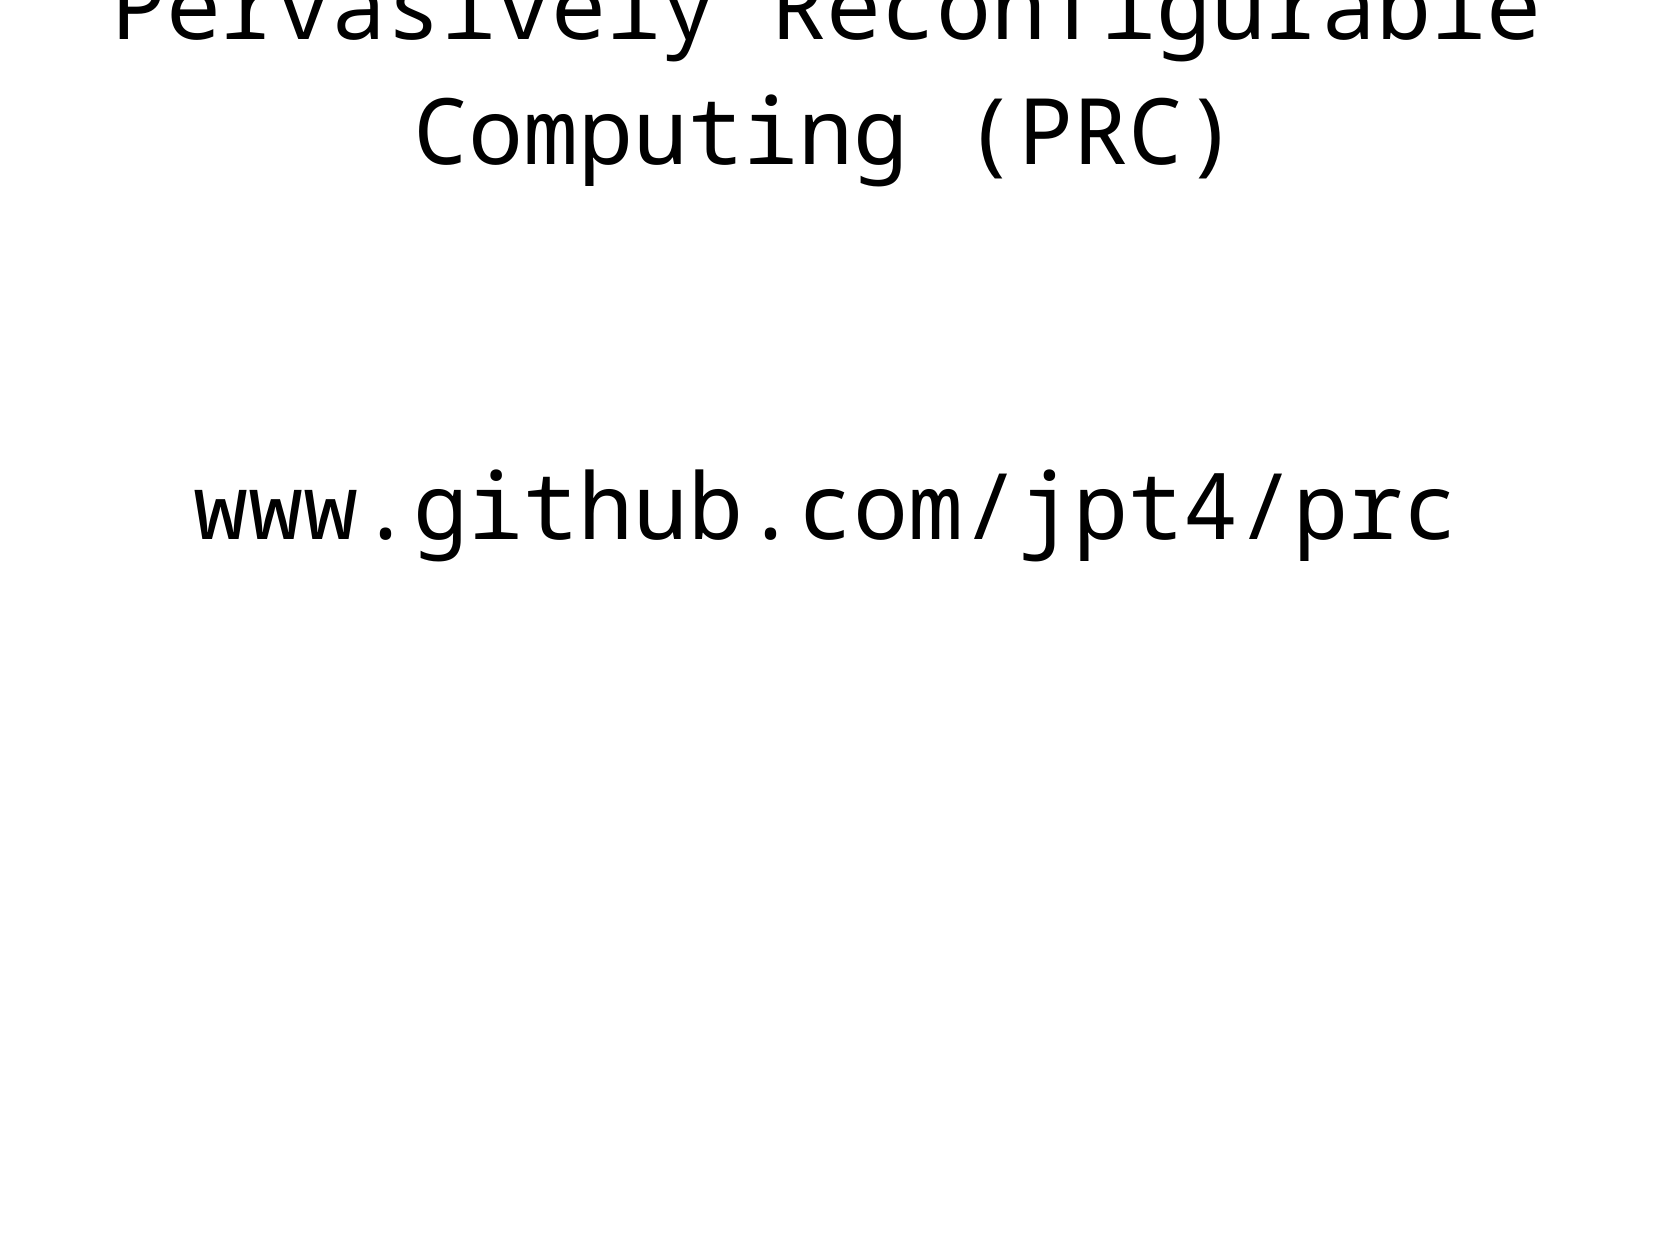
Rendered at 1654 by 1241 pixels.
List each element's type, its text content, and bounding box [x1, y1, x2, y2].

title Pervasively Reconfigurable Computing (PRC) www.github.com/jpt4/prc [82, 24, 1571, 484]
